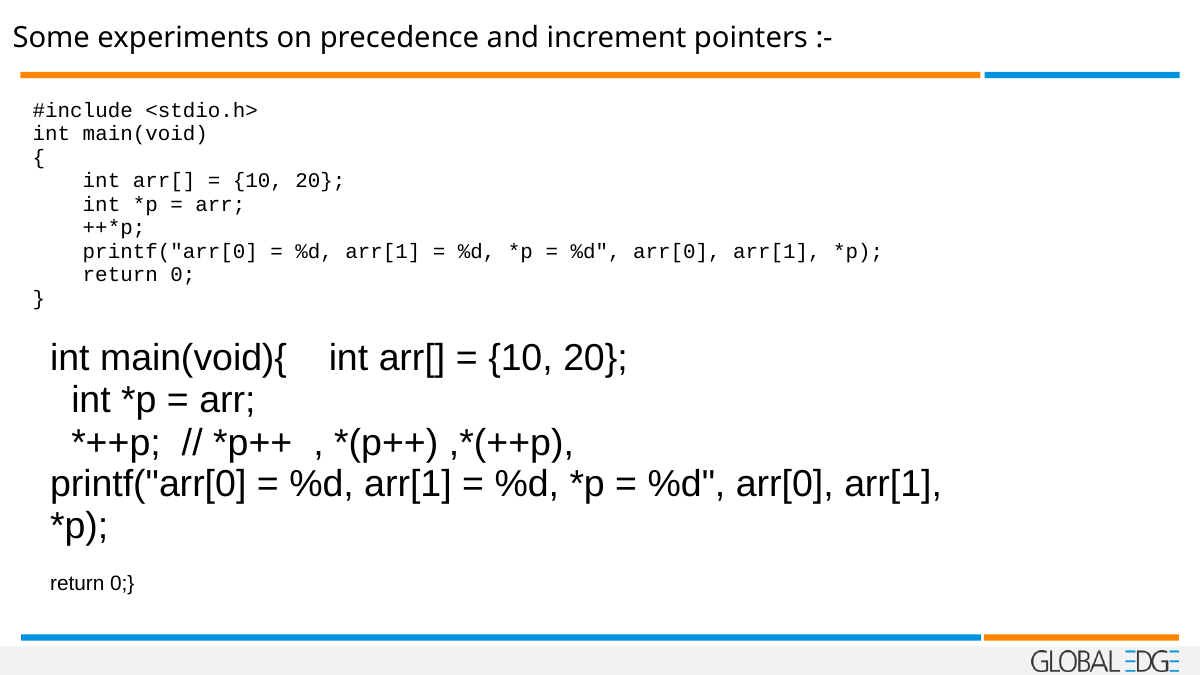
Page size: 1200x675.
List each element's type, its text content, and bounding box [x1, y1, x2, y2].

picture [1031, 650, 1179, 672]
text_box #include <stdio.h> int main(void) { int arr[] = {10, 20}; int *p = arr; ++*p; printf("arr[0] = %d, arr[1] = %d, *p = %d", arr[0], arr[1], *p); return 0; } [17, 92, 898, 321]
text_box int main(void){ int arr[] = {10, 20}; int *p = arr; *++p; // *p++ , *(p++) ,*(++p), printf("arr[0] = %d, arr[1] = %d, *p = %d", arr[0], arr[1], *p); return 0;} [35, 329, 1052, 603]
title Some experiments on precedence and increment pointers :- [12, 9, 1088, 63]
